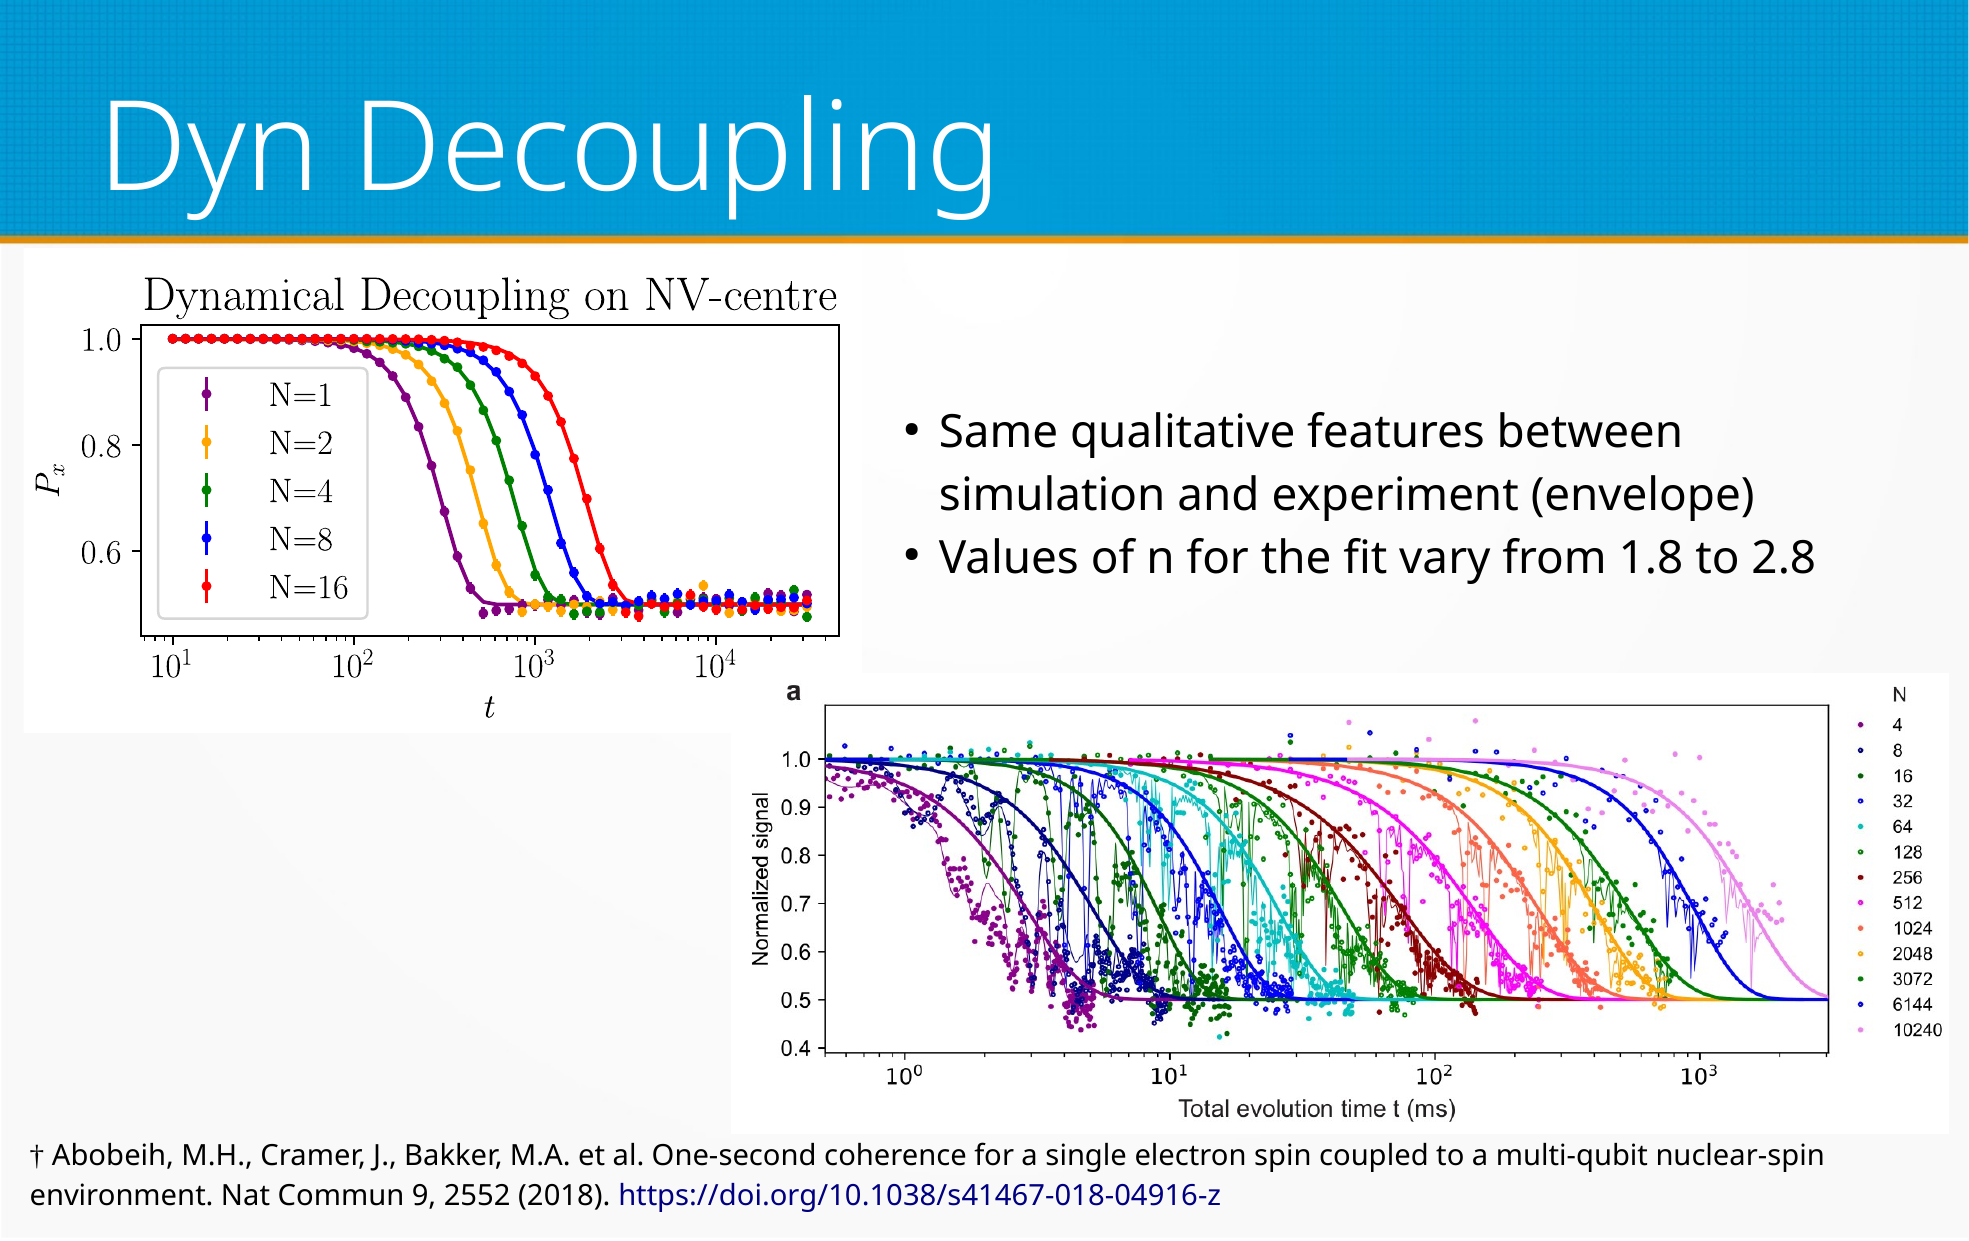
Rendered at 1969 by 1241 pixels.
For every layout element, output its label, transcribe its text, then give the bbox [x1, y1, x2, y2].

text_box Same qualitative features between simulation and experiment (envelope) Values of n for the fit vary from 1.8 to 2.8 [897, 389, 1903, 596]
title Dyn Decoupling [98, 19, 1870, 227]
picture [0, 233, 1969, 1241]
text_box † Abobeih, M.H., Cramer, J., Bakker, M.A. et al. One-second coherence for a single electron spin coupled to a multi-qubit nuclear-spin environment. Nat Commun 9, 2552 (2018). https://doi.org/10.1038/s41467-018-04916-z [23, 1133, 1954, 1215]
